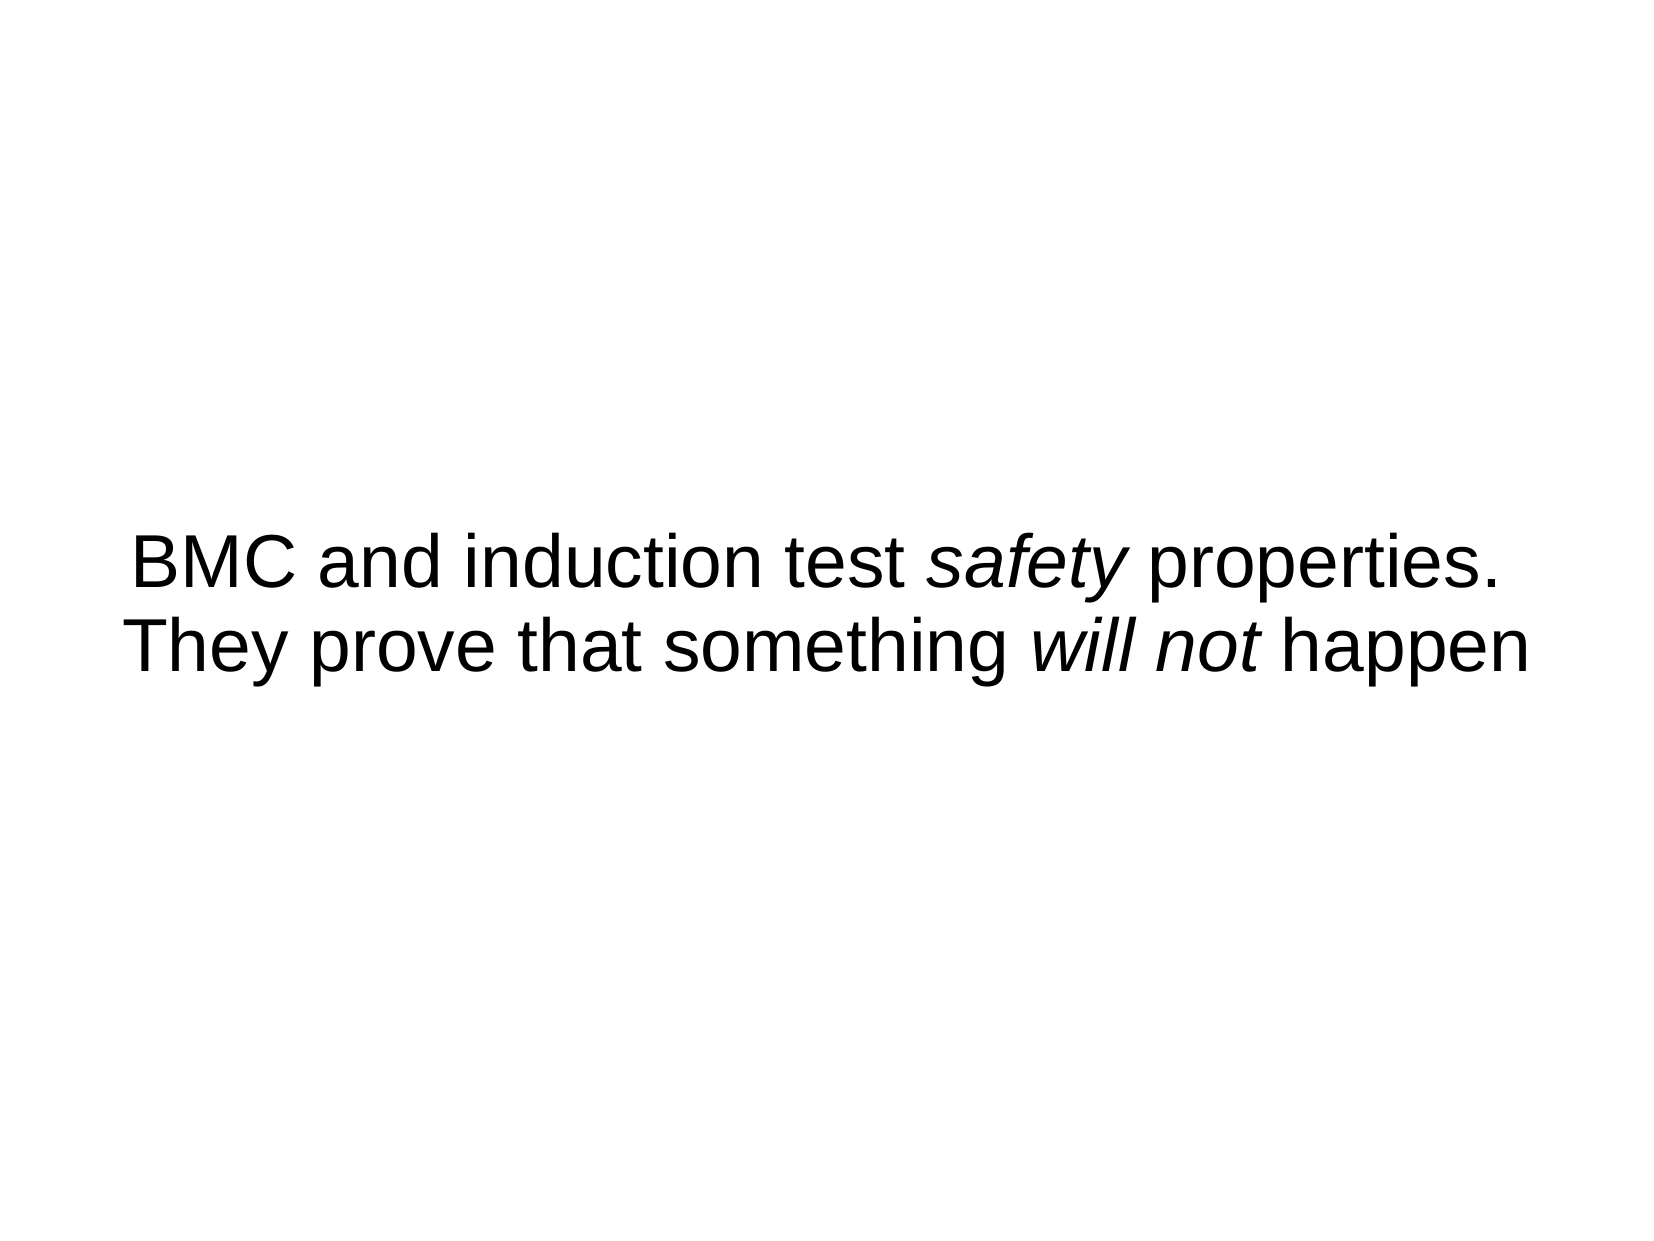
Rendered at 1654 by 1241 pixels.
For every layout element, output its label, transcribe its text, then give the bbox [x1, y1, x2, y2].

subtitle BMC and induction test safety properties. They prove that something will not happen [82, 165, 1571, 1126]
